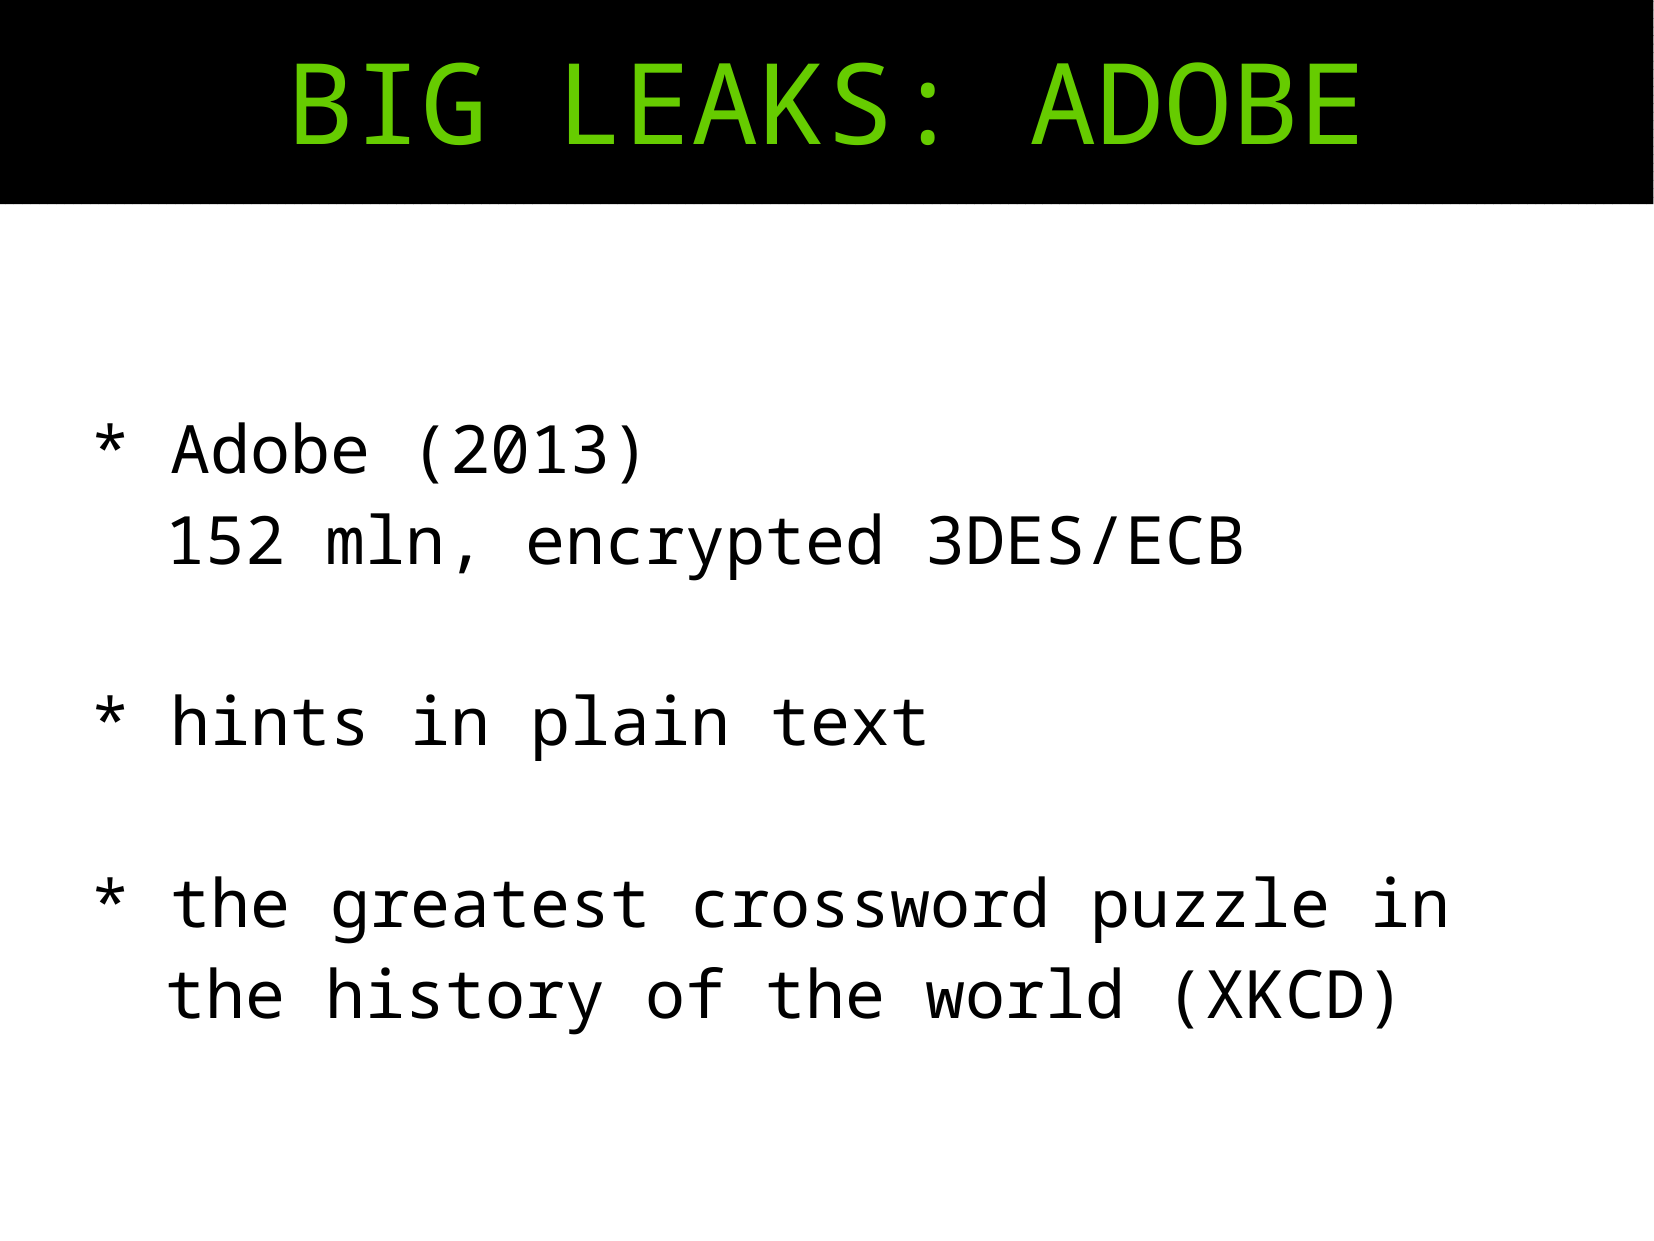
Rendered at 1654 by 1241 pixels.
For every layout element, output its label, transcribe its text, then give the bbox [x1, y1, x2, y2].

subtitle * Adobe (2013) 152 mln, encrypted 3DES/ECB * hints in plain text * the greatest crossword puzzle in the history of the world (XKCD) [90, 300, 1561, 1141]
title BIG LEAKS: ADOBE [0, 0, 1654, 205]
